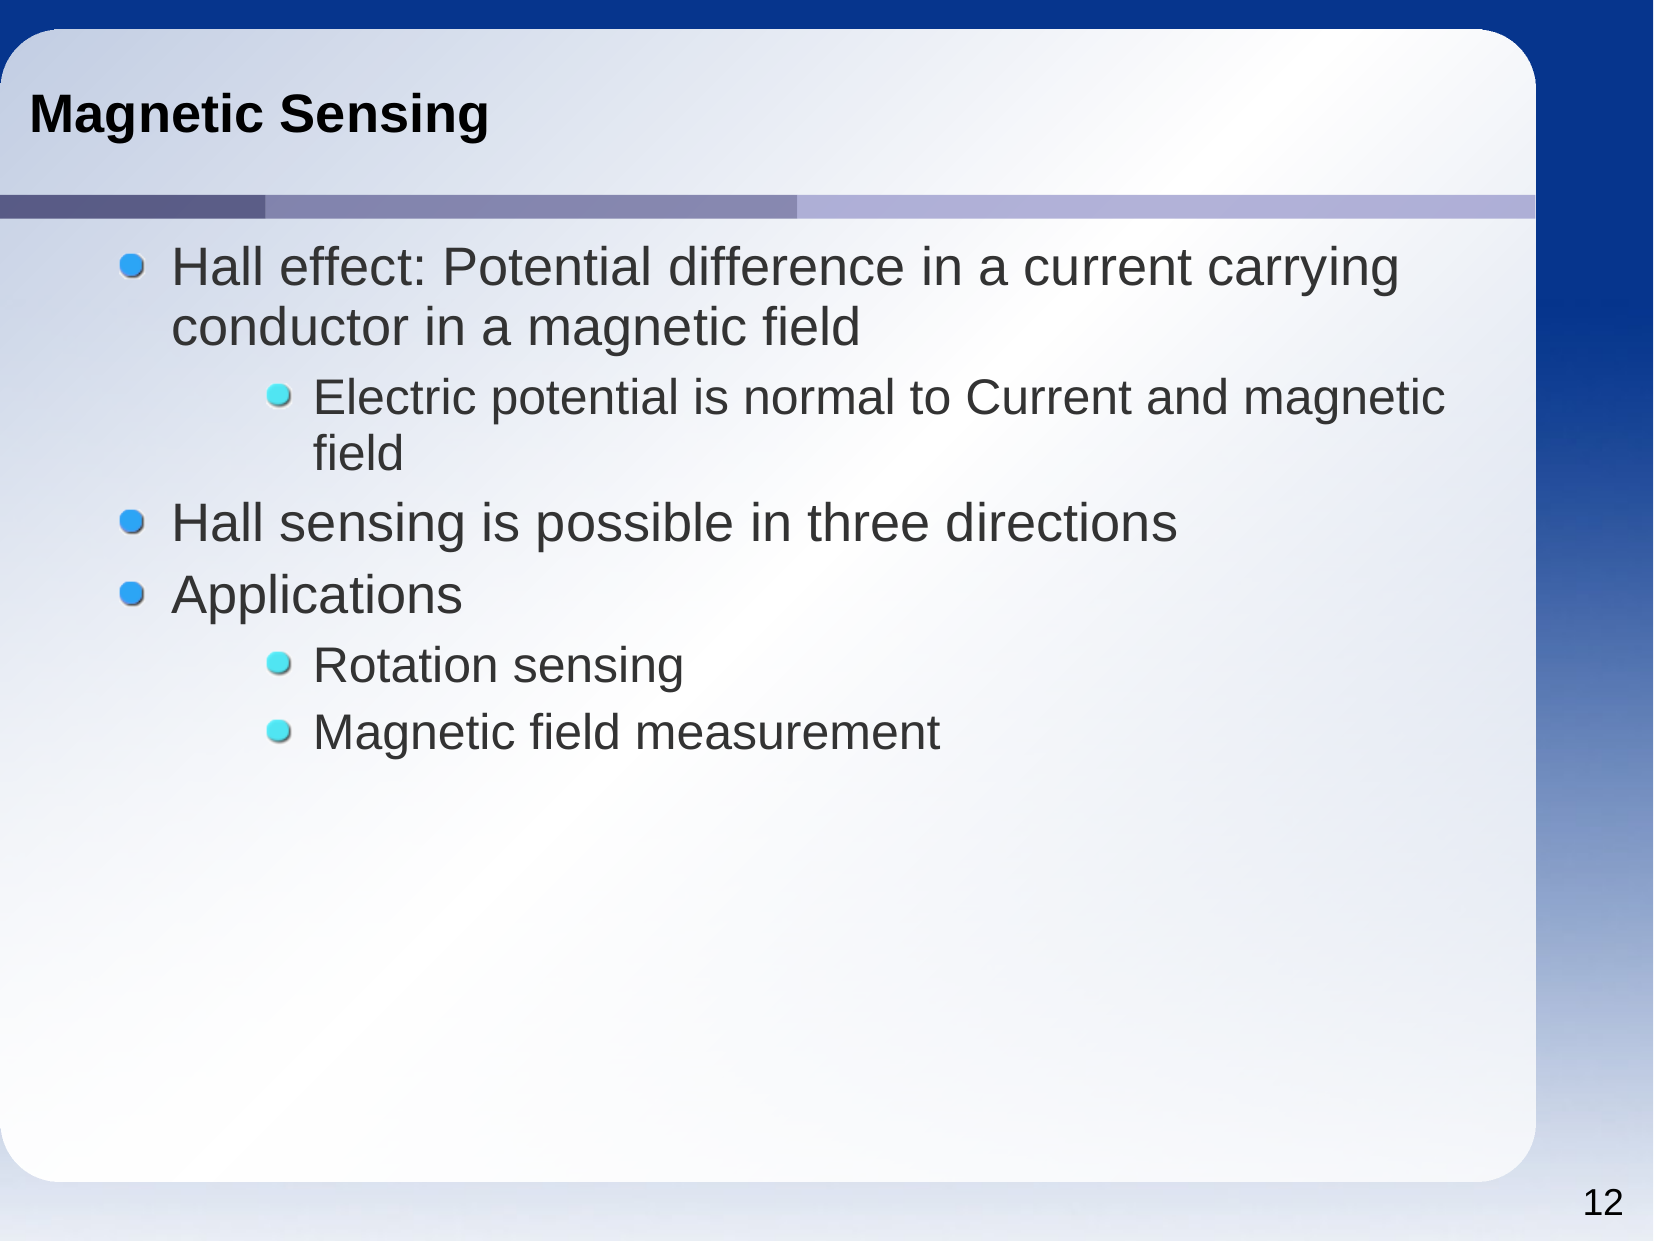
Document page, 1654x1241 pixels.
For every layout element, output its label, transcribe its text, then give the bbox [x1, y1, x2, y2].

picture [0, 0, 1654, 1241]
list Hall effect: Potential difference in a current carrying conductor in a magnetic field Electric potential is normal to Current and magnetic field Hall sensing is possible in three directions Applications Rotation sensing Magnetic field measurement [29, 236, 1506, 1152]
title Magnetic Sensing [29, 49, 1506, 178]
